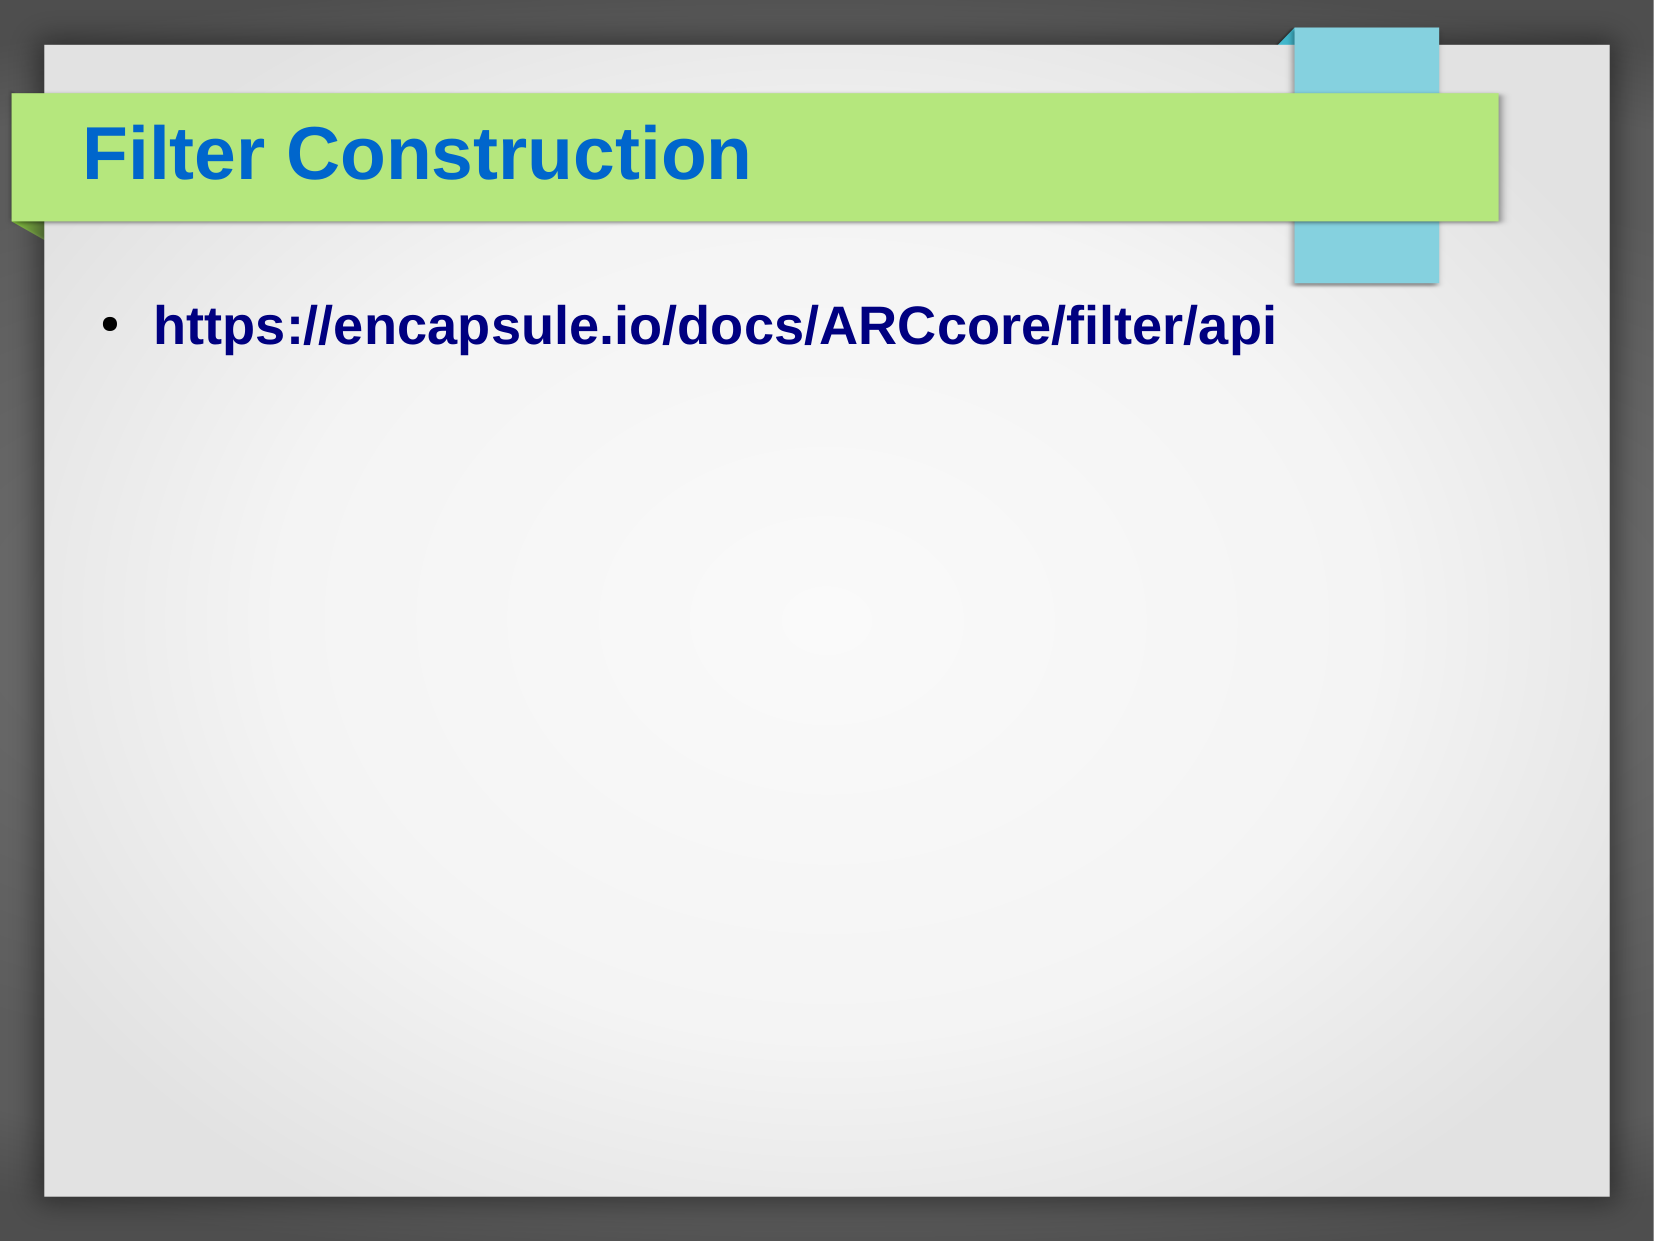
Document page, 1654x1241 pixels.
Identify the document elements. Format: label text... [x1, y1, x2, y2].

title Filter Construction [82, 94, 1264, 213]
picture [0, 0, 1654, 1241]
list https://encapsule.io/docs/ARCcore/filter/api [82, 295, 1571, 1015]
